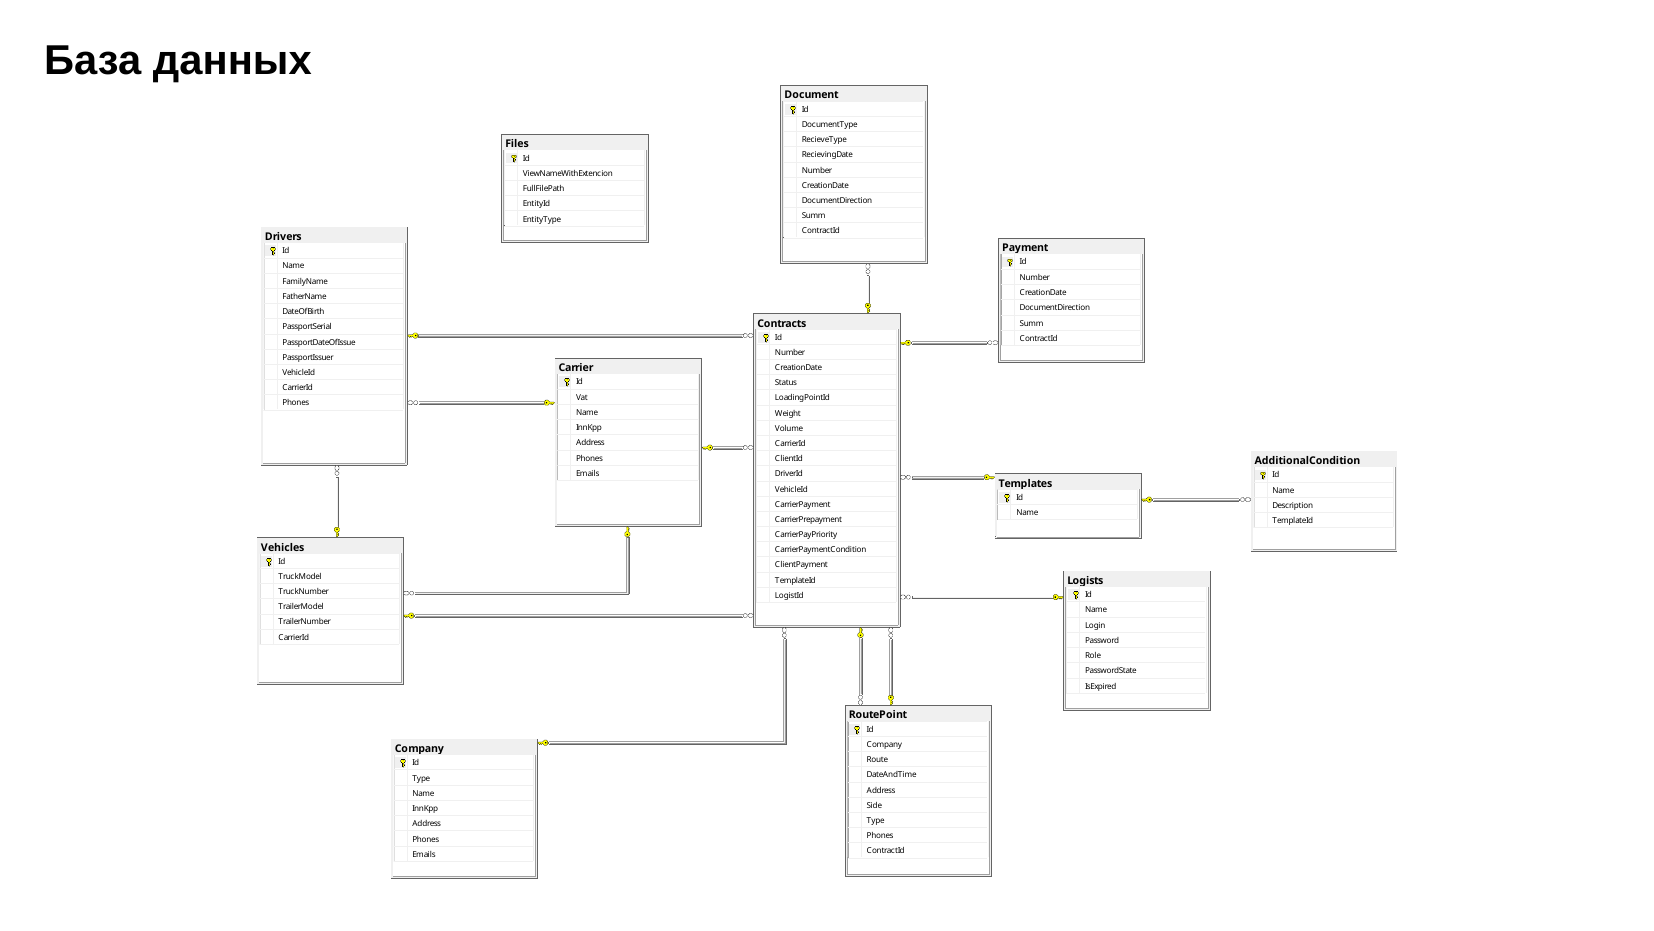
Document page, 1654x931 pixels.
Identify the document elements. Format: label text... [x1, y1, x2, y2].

text_box База данных [29, 29, 327, 91]
picture [256, 51, 1397, 879]
